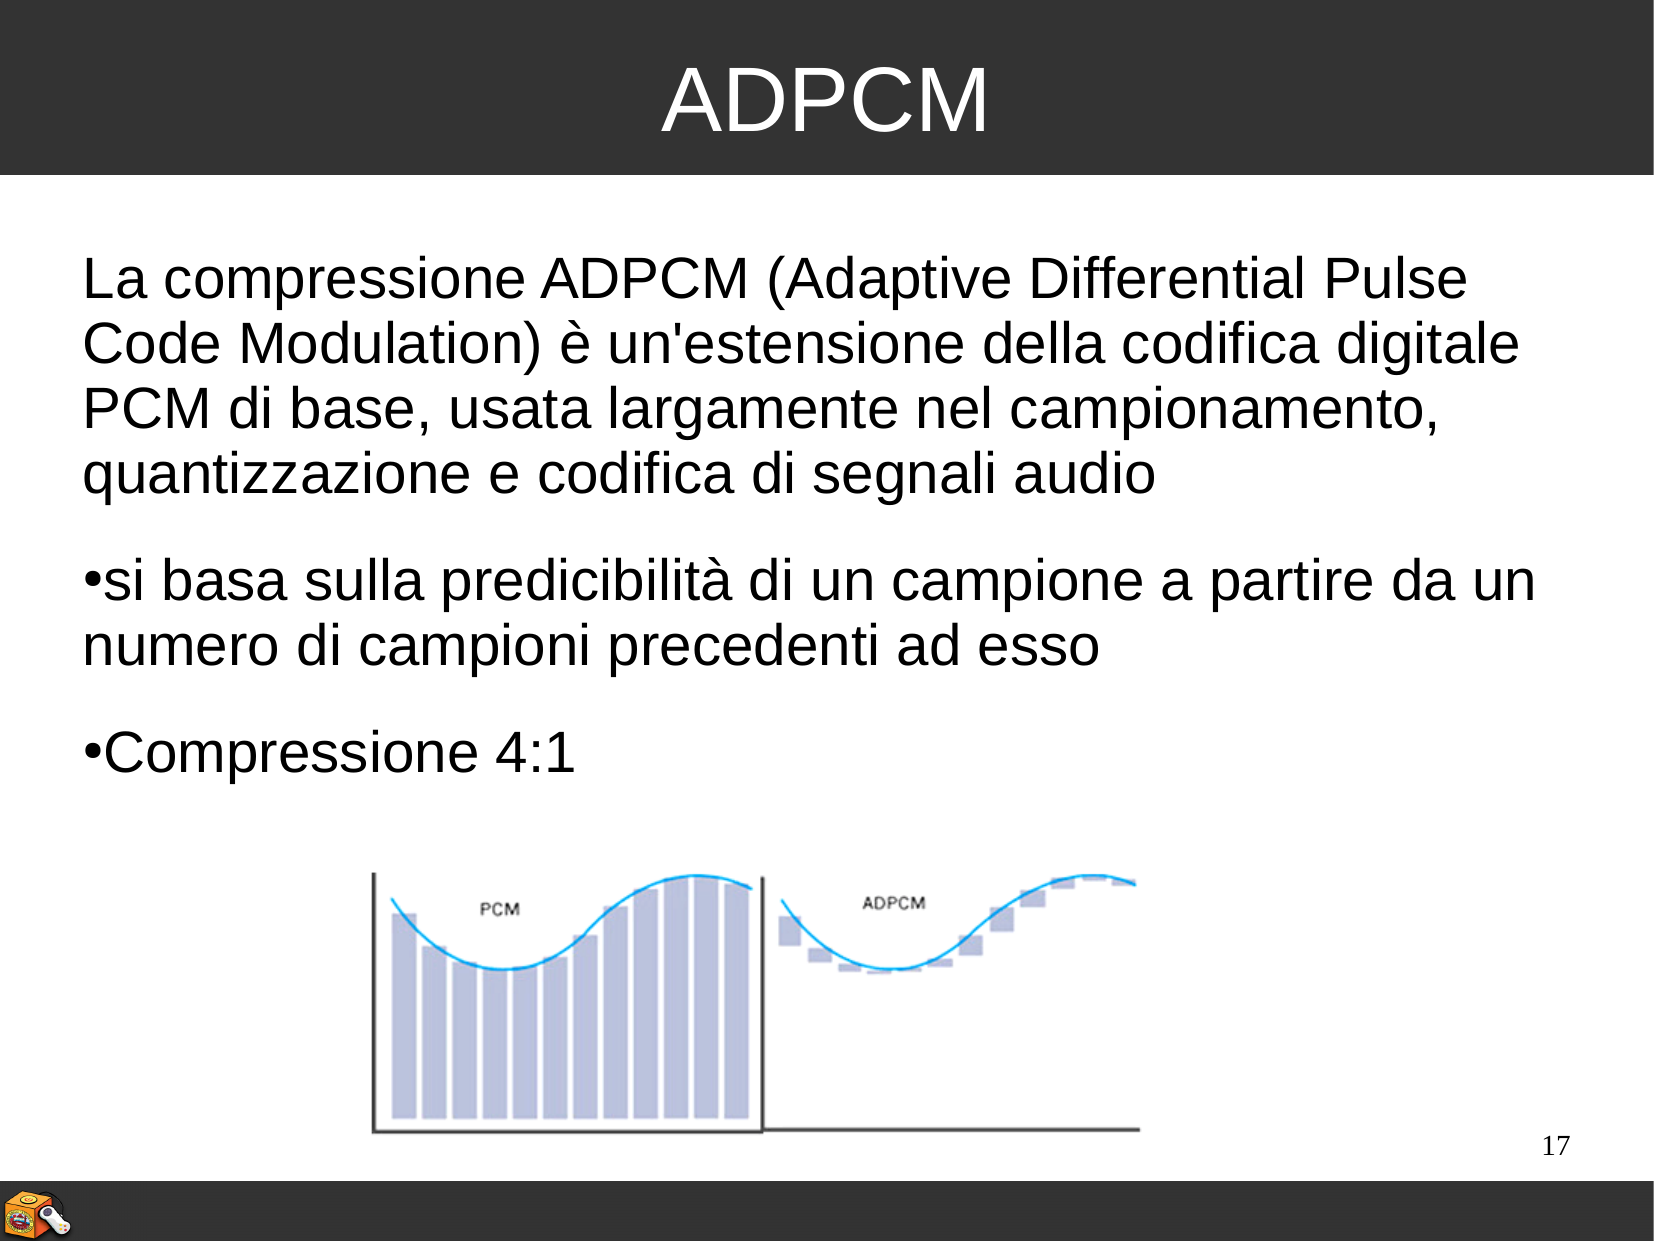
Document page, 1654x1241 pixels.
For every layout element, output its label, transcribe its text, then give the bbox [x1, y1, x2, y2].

subtitle La compressione ADPCM (Adaptive Differential Pulse Code Modulation) è un'estensione della codifica digitale PCM di base, usata largamente nel campionamento, quantizzazione e codifica di segnali audio si basa sulla predicibilità di un campione a partire da un numero di campioni precedenti ad esso Compressione 4:1 [82, 246, 1571, 849]
title ADPCM [82, 3, 1571, 196]
picture [366, 799, 1241, 1176]
picture [0, 0, 1654, 175]
picture [0, 1181, 1654, 1241]
